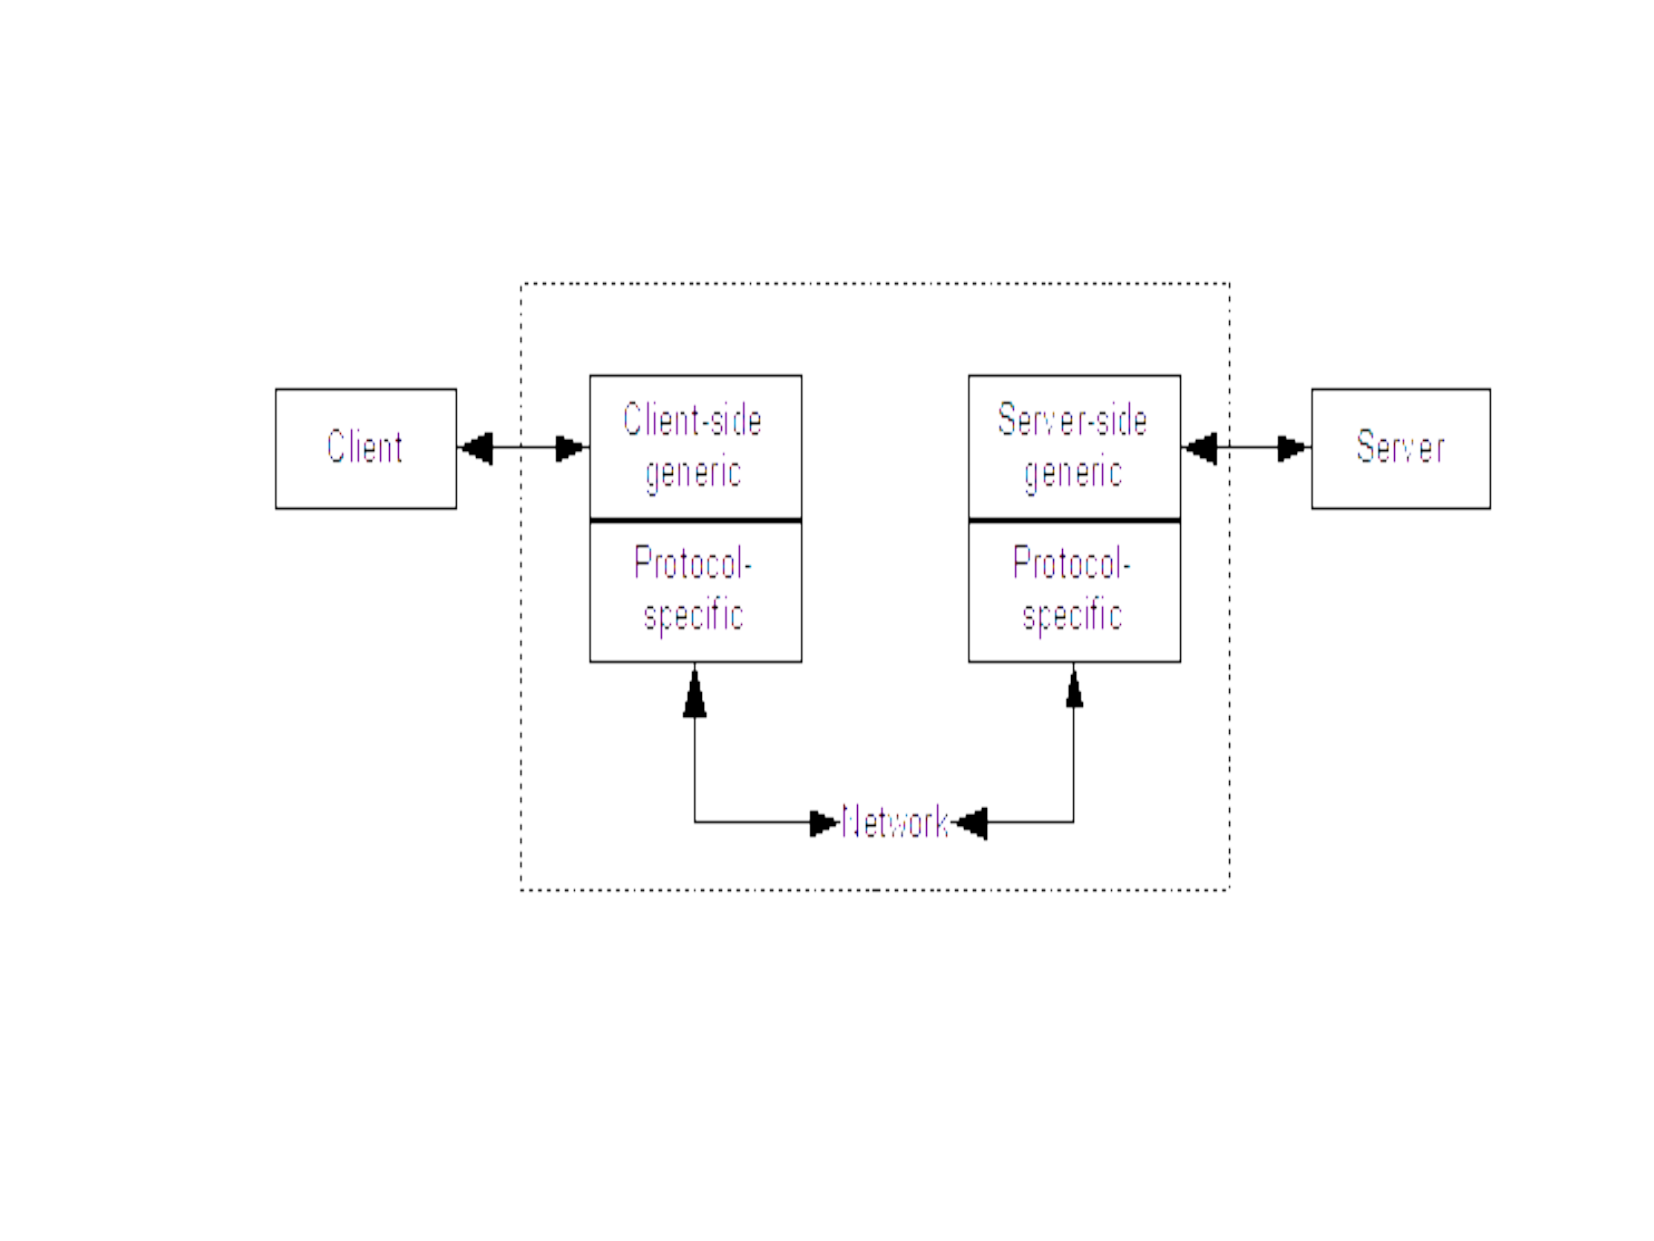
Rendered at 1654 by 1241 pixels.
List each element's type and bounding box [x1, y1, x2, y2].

picture [262, 215, 1501, 976]
